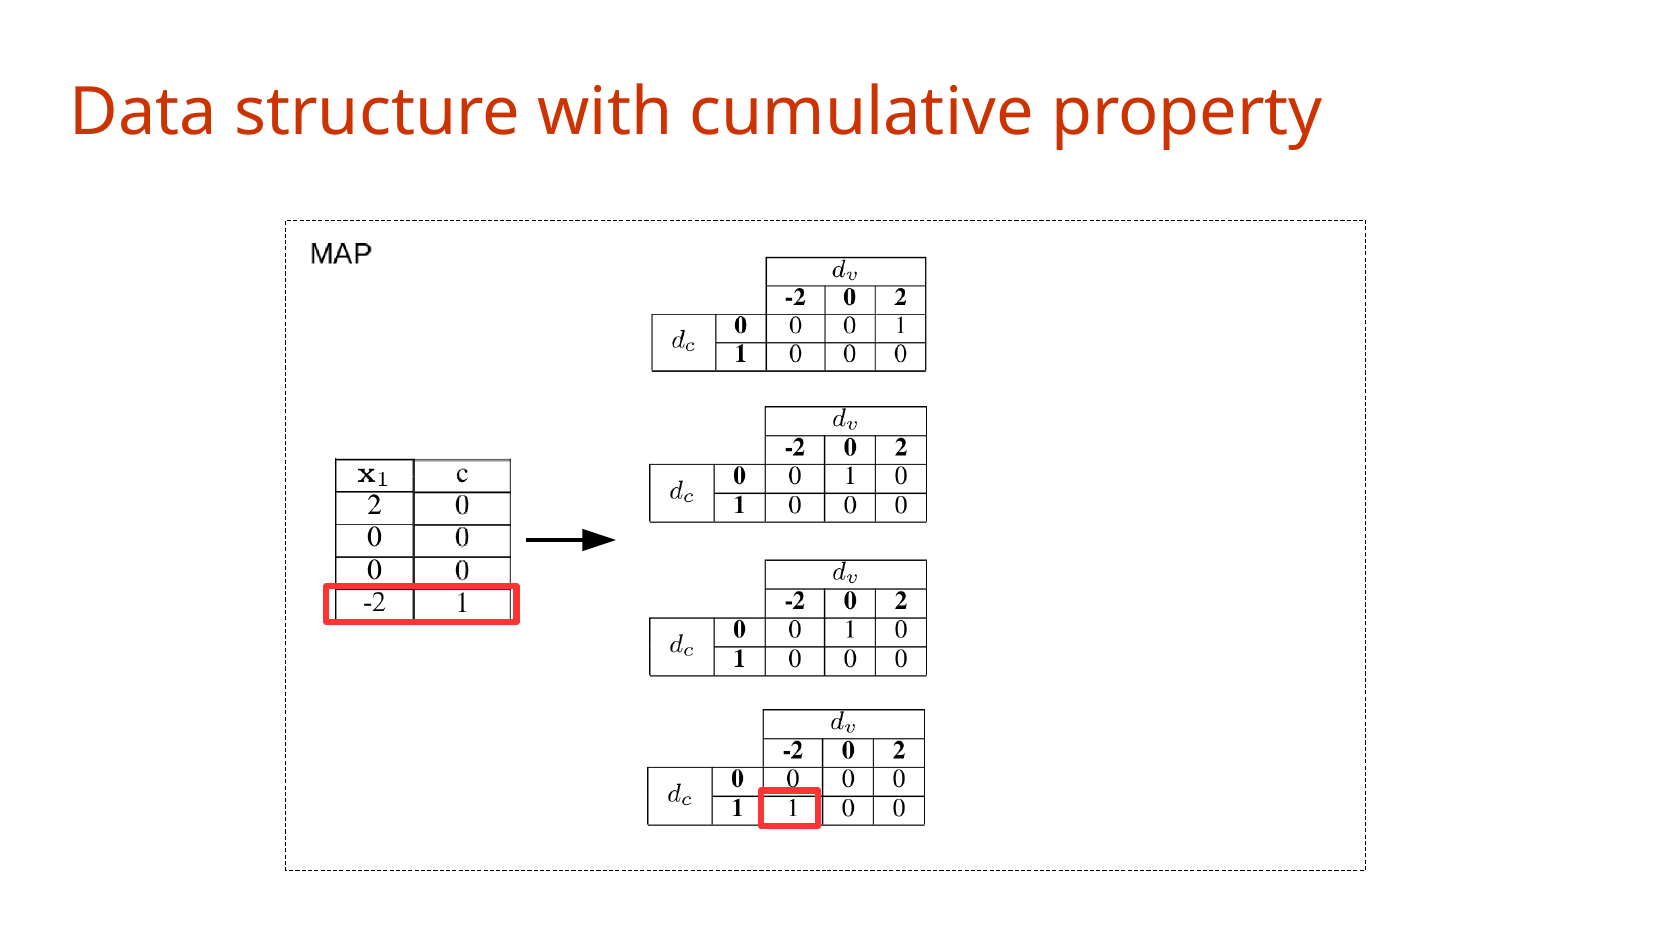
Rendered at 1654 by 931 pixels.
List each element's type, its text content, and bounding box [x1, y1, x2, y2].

picture [301, 235, 378, 271]
picture [764, 794, 815, 823]
text_box [329, 589, 335, 619]
picture [648, 253, 930, 373]
text_box Data structure with cumulative property [54, 55, 1202, 152]
text_box [234, 435, 335, 676]
picture [335, 458, 511, 583]
picture [647, 404, 928, 524]
picture [645, 707, 926, 827]
picture [647, 557, 928, 678]
picture [335, 589, 511, 619]
